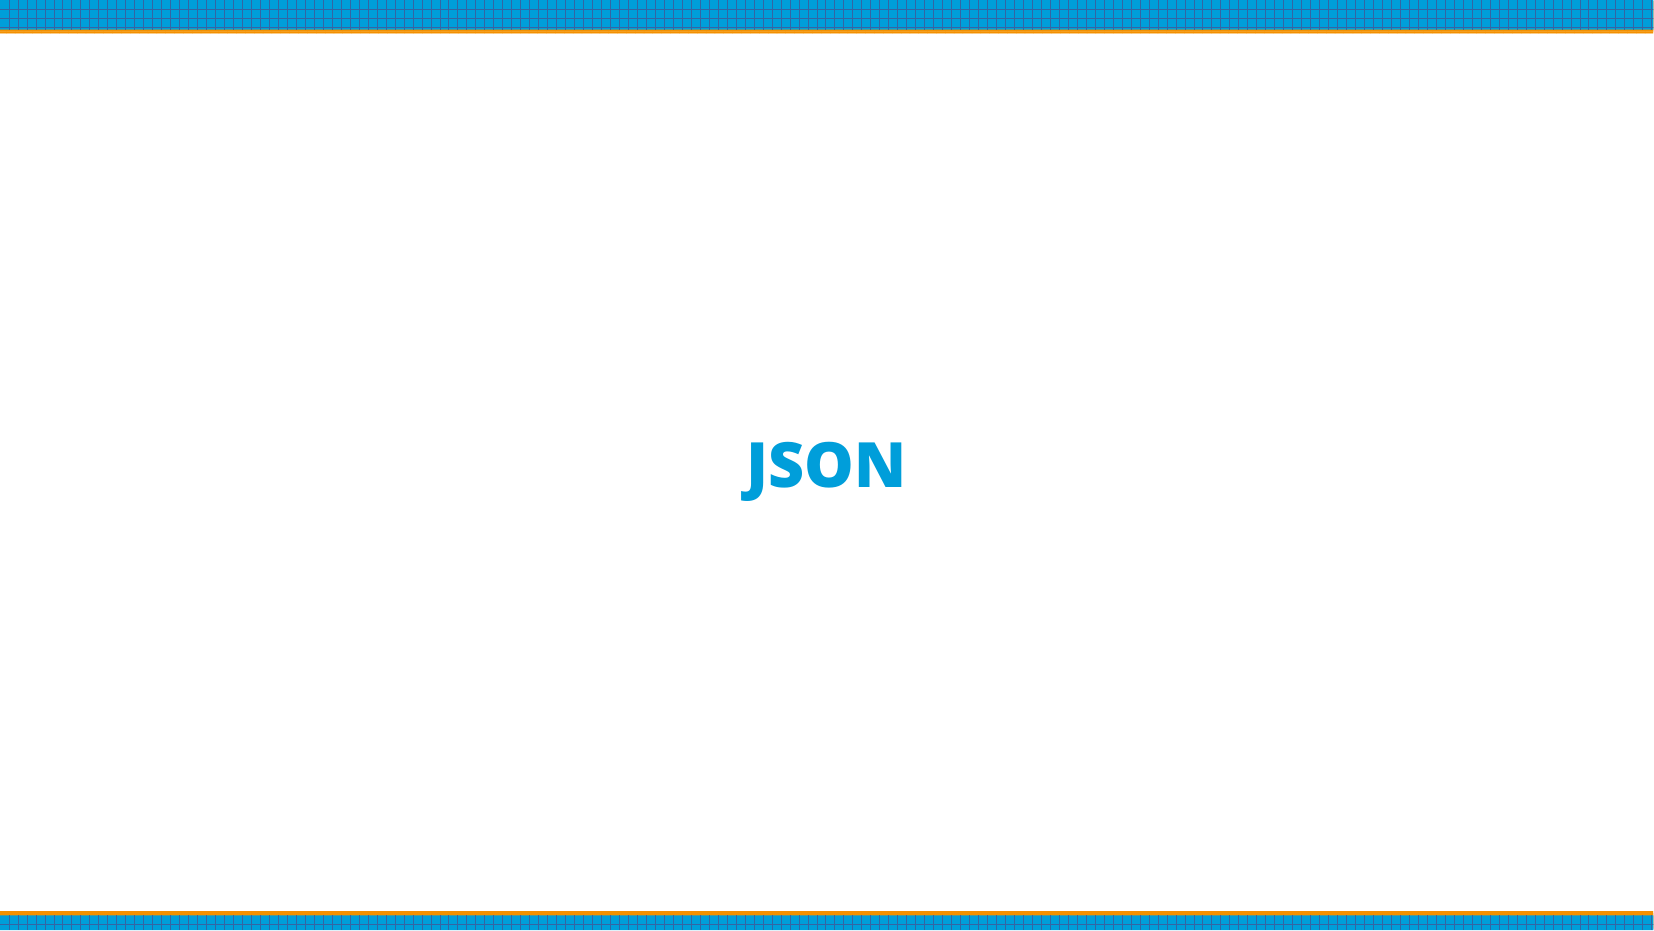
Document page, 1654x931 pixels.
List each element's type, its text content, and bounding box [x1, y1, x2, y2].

subtitle JSON [82, 103, 1571, 824]
